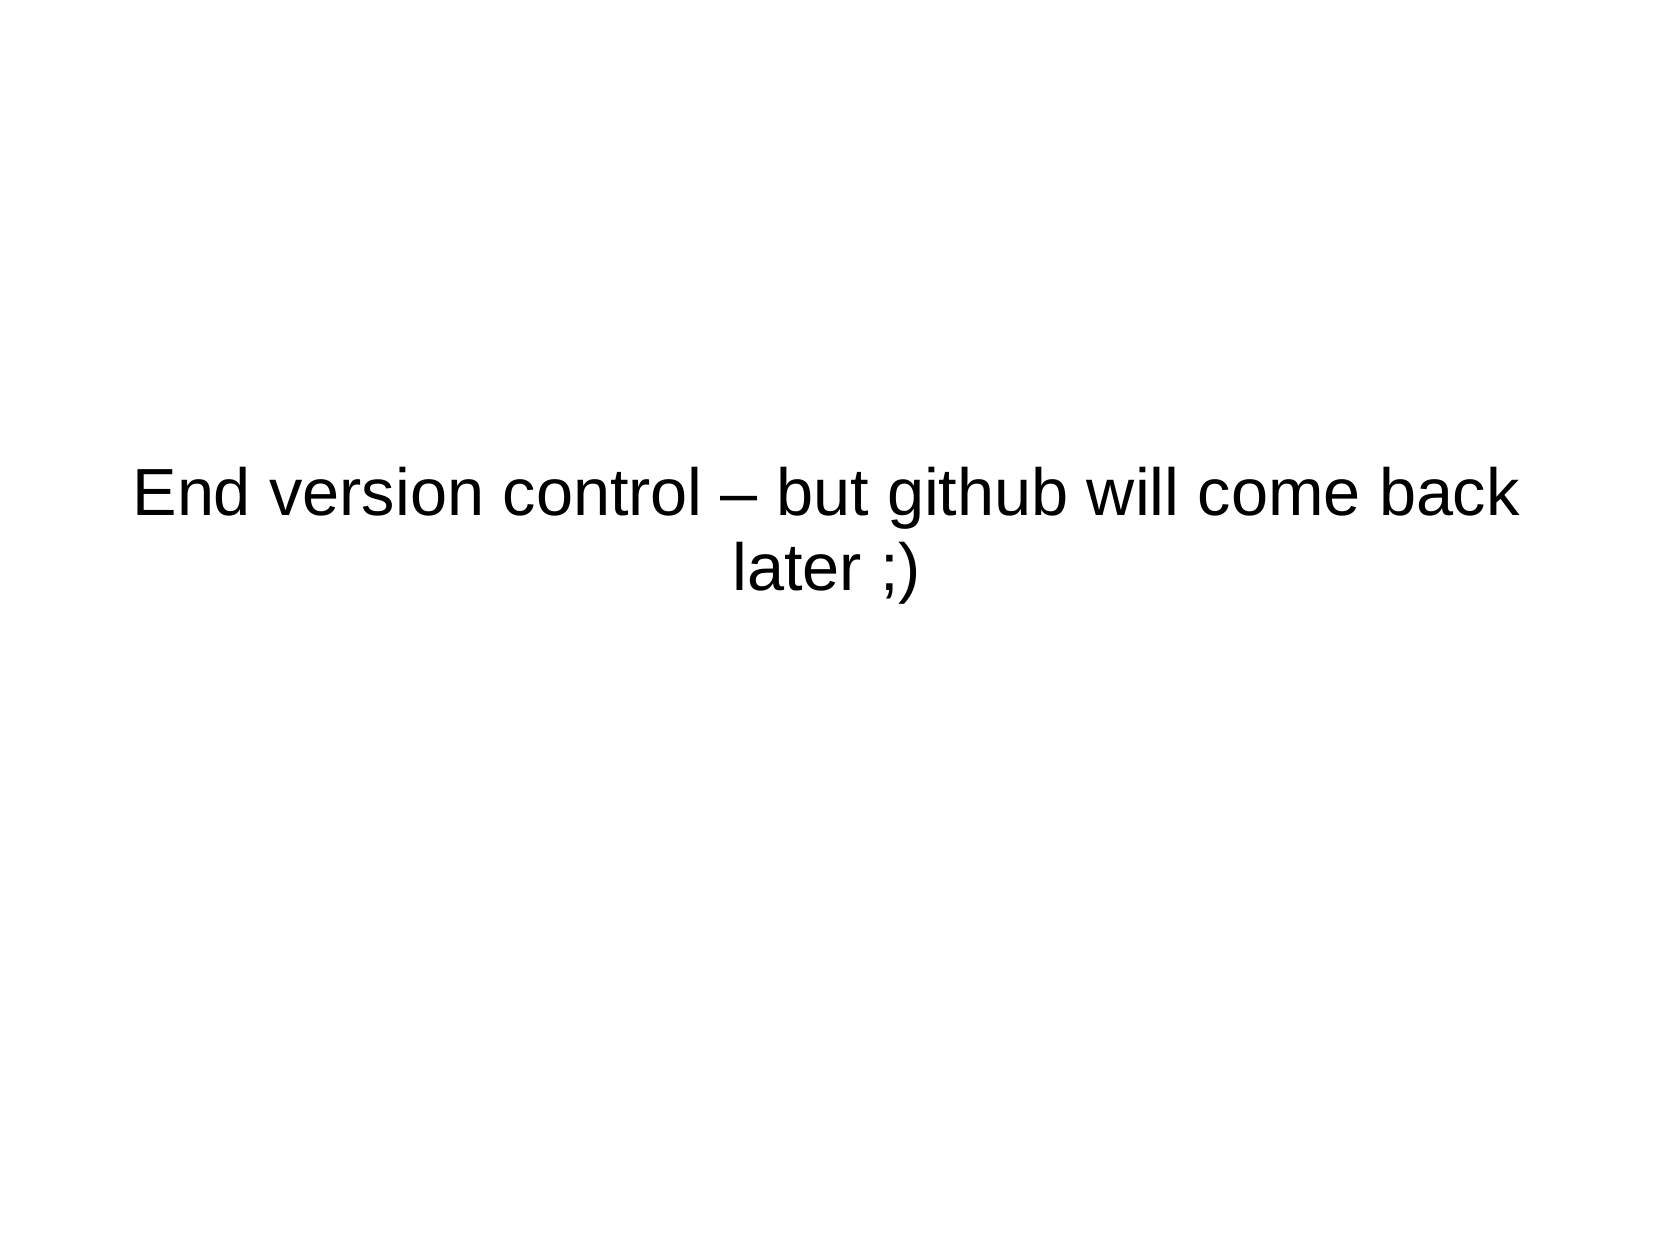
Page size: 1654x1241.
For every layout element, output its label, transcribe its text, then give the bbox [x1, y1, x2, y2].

subtitle End version control – but github will come back later ;) [82, 49, 1571, 1010]
